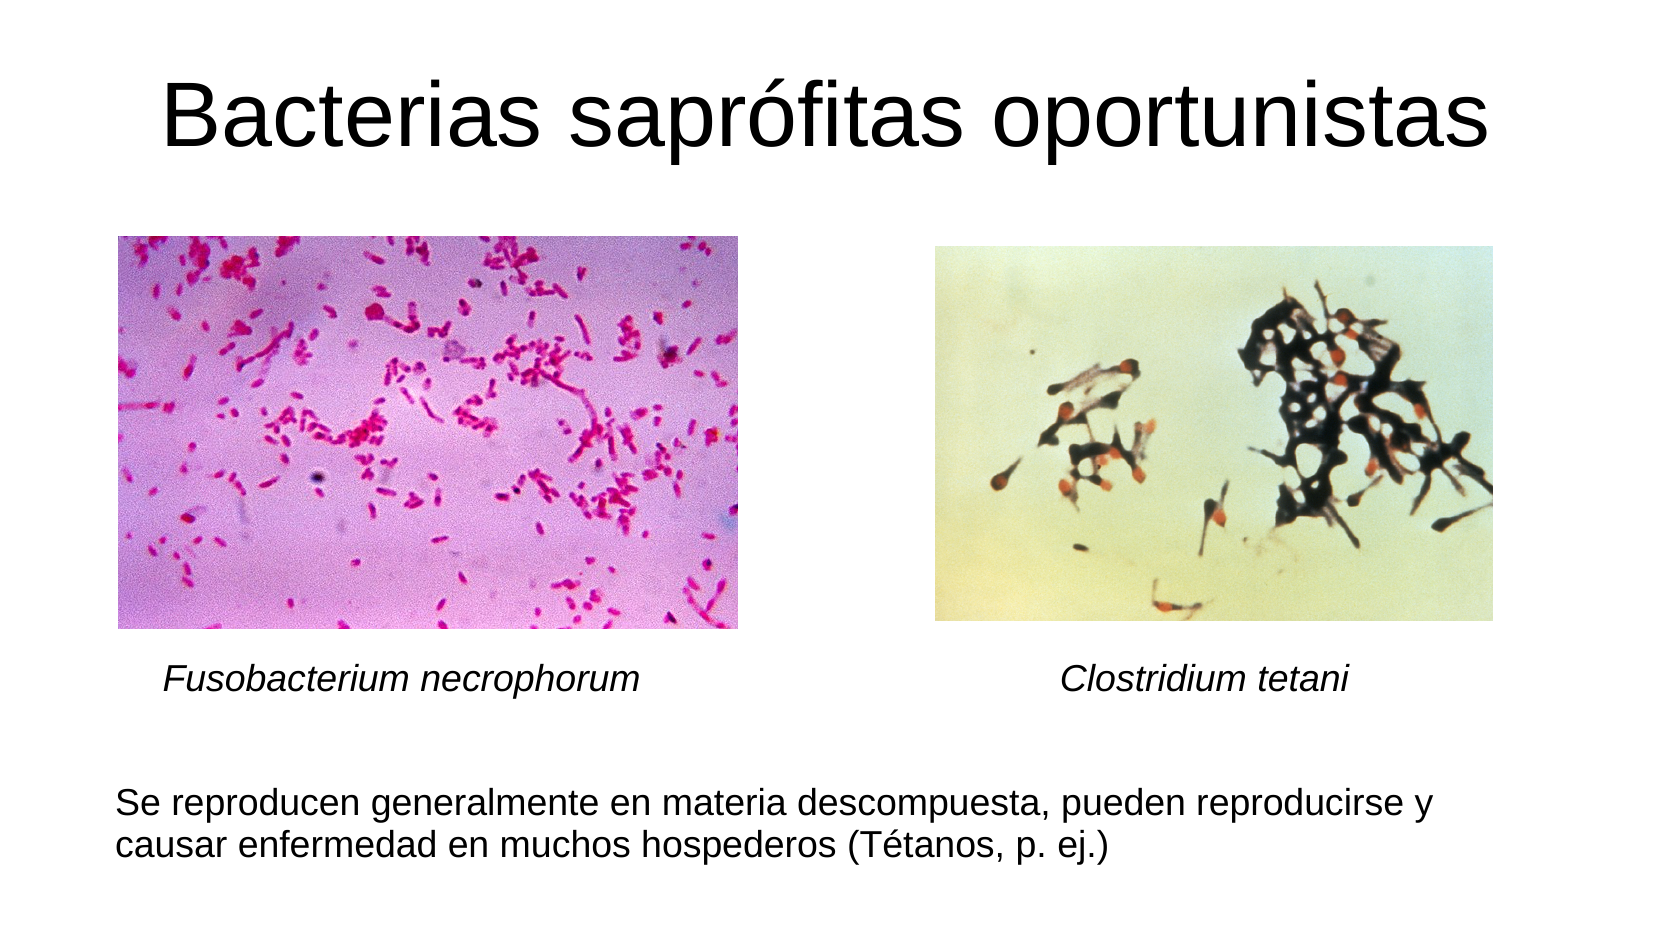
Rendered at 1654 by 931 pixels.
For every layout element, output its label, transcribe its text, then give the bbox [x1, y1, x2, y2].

text_box Se reproducen generalmente en materia descompuesta, pueden reproducirse y causar enfermedad en muchos hospederos (Tétanos, p. ej.) [100, 773, 1489, 873]
picture [118, 236, 738, 629]
picture [935, 246, 1493, 621]
title Bacterias saprófitas oportunistas [82, 37, 1571, 193]
text_box Clostridium tetani [1045, 649, 1548, 707]
text_box Fusobacterium necrophorum [147, 649, 739, 749]
